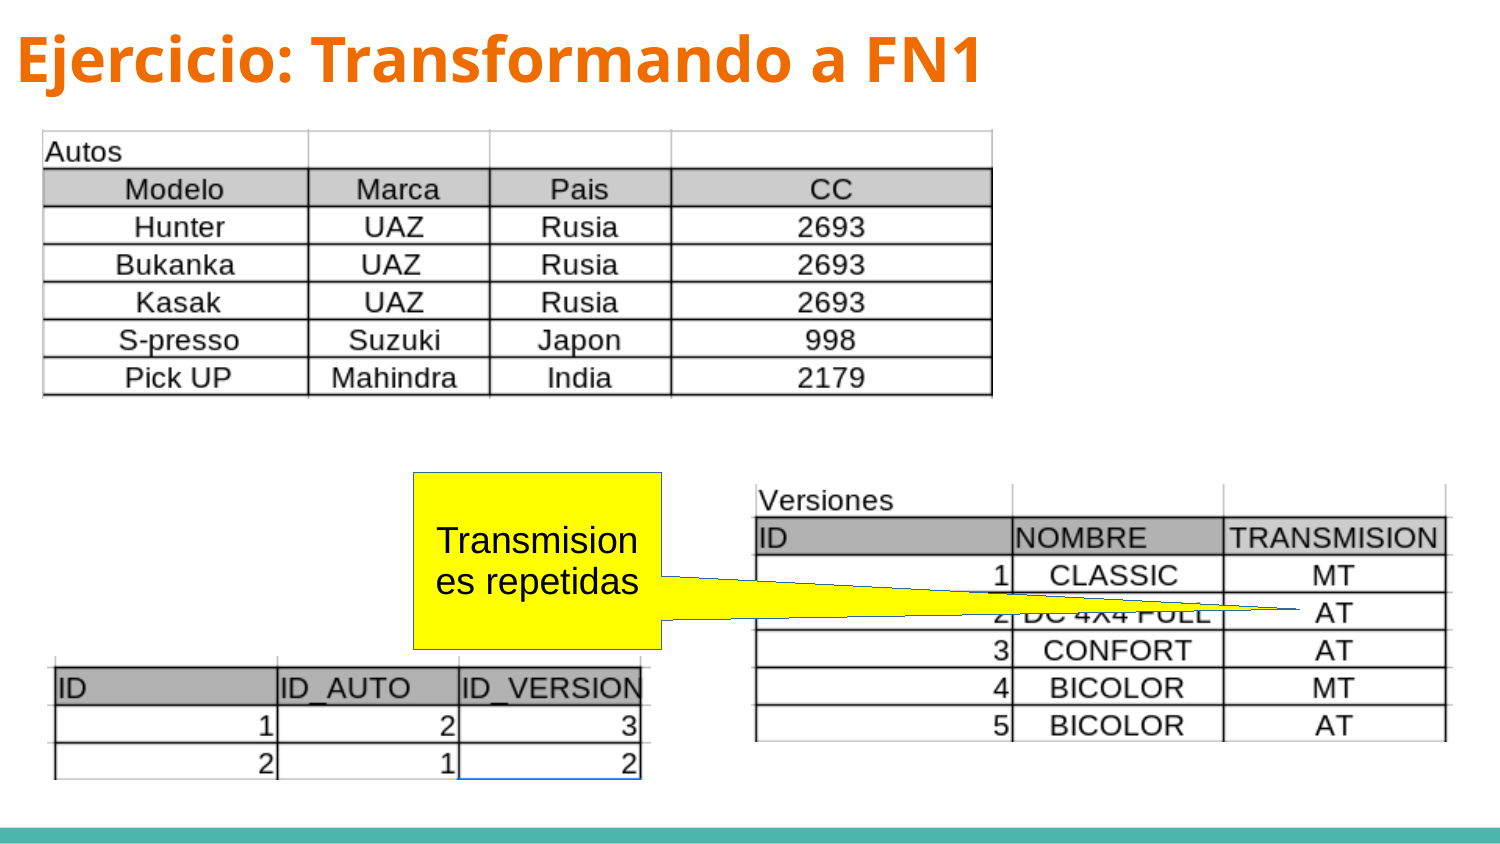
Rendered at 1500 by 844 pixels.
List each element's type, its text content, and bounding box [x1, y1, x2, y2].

picture [42, 129, 993, 399]
text_box Transmisiones repetidas [413, 472, 1300, 650]
title Ejercicio: Transformando a FN1 [0, 0, 1398, 116]
picture [751, 484, 1453, 743]
picture [47, 656, 651, 780]
